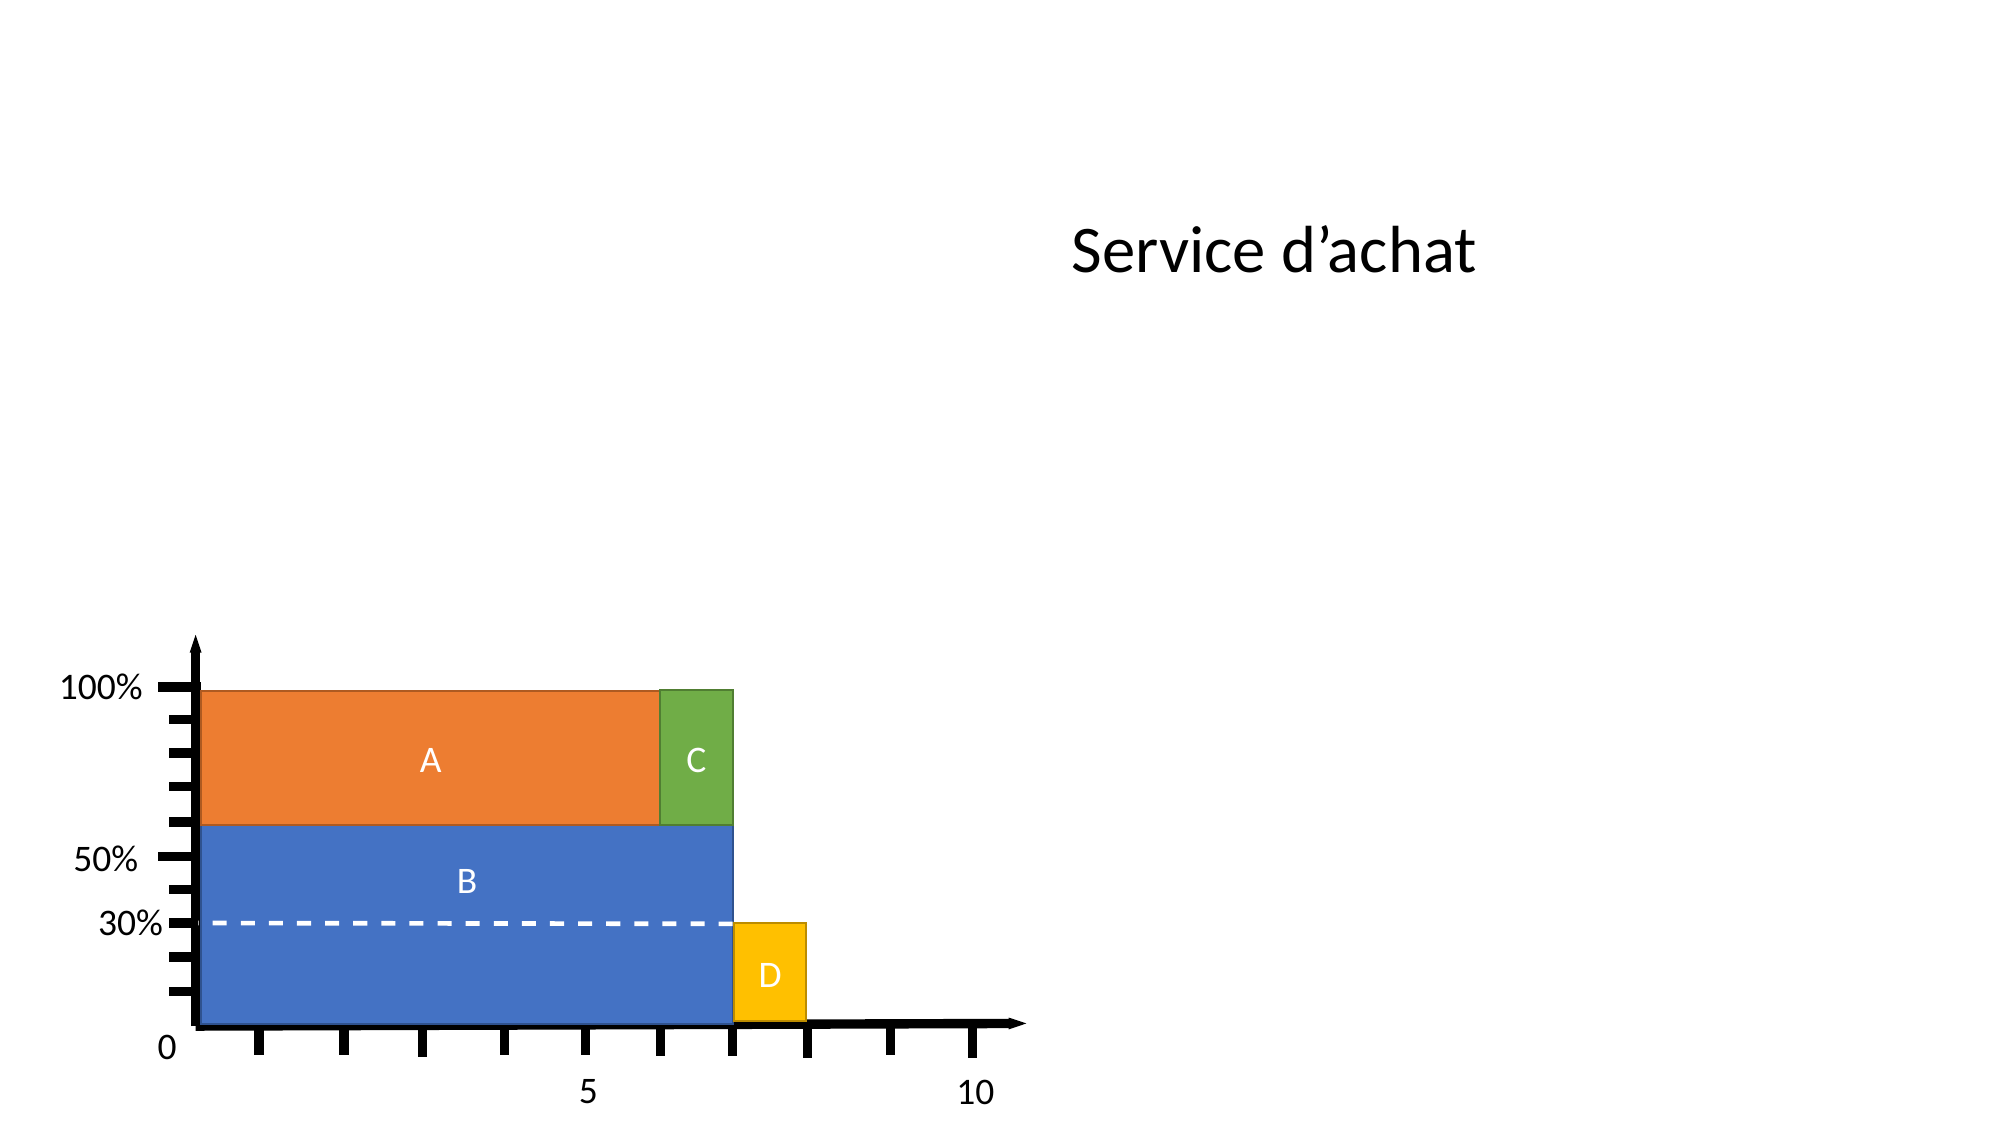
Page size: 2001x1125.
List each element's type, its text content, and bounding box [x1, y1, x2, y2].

text_box 0 [142, 1014, 228, 1075]
text_box A [201, 691, 660, 825]
text_box 30% [83, 890, 184, 951]
text_box D [734, 923, 806, 1021]
text_box C [660, 690, 733, 825]
text_box 5 [563, 1058, 649, 1119]
text_box 10 [941, 1059, 1027, 1121]
text_box B [201, 825, 733, 1024]
text_box Service d’achat [1056, 198, 1681, 295]
text_box 100% [43, 654, 159, 715]
text_box 50% [58, 826, 159, 888]
